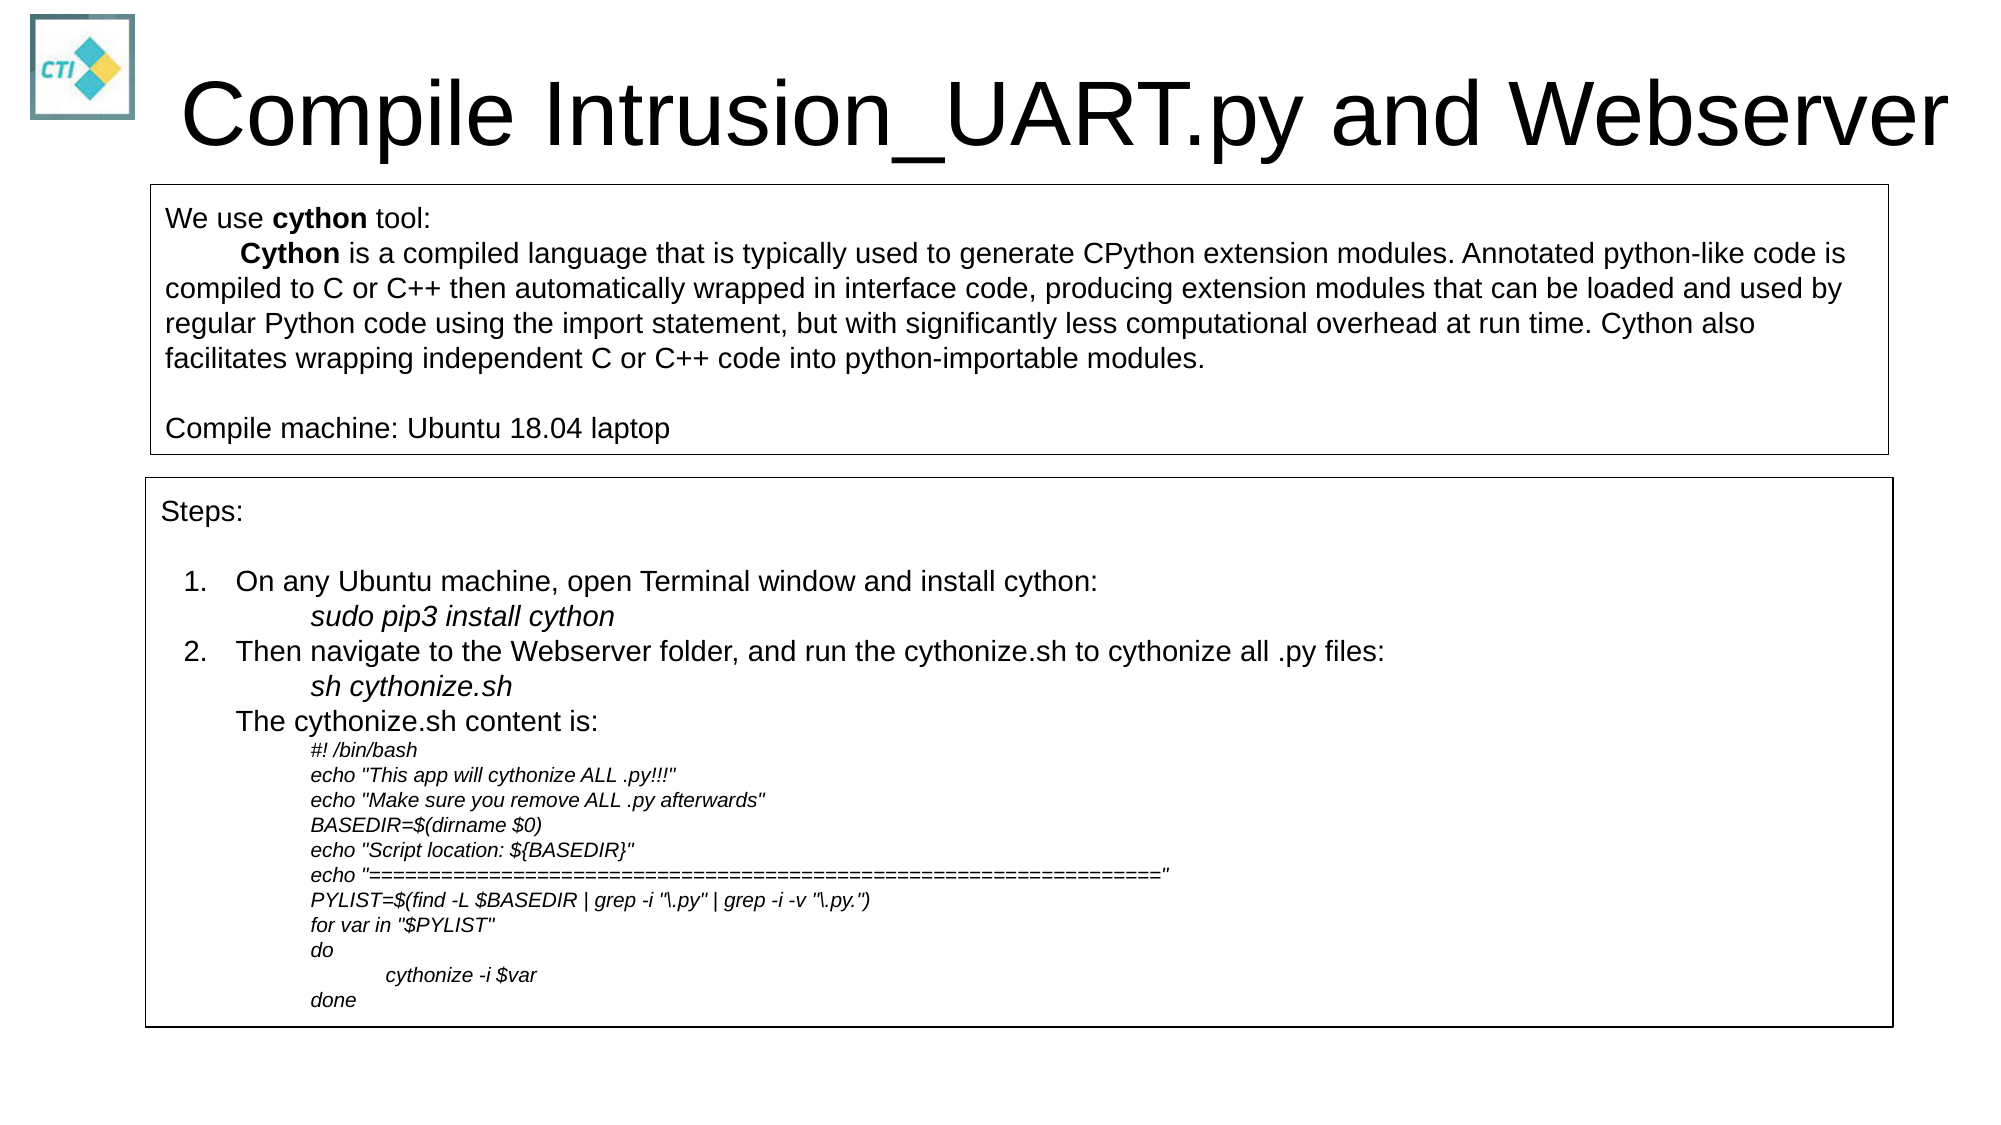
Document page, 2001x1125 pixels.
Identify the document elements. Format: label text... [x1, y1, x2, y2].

text_box We use cython tool: Cython is a compiled language that is typically used to generate CPython extension modules. Annotated python-like code is compiled to C or C++ then automatically wrapped in interface code, producing extension modules that can be loaded and used by regular Python code using the import statement, but with significantly less computational overhead at run time. Cython also facilitates wrapping independent C or C++ code into python-importable modules. Compile machine: Ubuntu 18.04 laptop [150, 184, 1889, 455]
text_box Steps: On any Ubuntu machine, open Terminal window and install cython: sudo pip3 install cython Then navigate to the Webserver folder, and run the cythonize.sh to cythonize all .py files: sh cythonize.sh The cythonize.sh content is: #! /bin/bash echo "This app will cythonize ALL .py!!!" echo "Make sure you remove ALL .py afterwards" BASEDIR=$(dirname $0) echo "Script location: ${BASEDIR}" echo "==================================================================" PYLIST=$(find -L $BASEDIR | grep -i "\.py" | grep -i -v "\.py.") for var in "$PYLIST" do cythonize -i $var done [145, 477, 1893, 1027]
picture [30, 14, 135, 120]
text_box Compile Intrusion_UART.py and Webserver [179, 15, 1979, 203]
